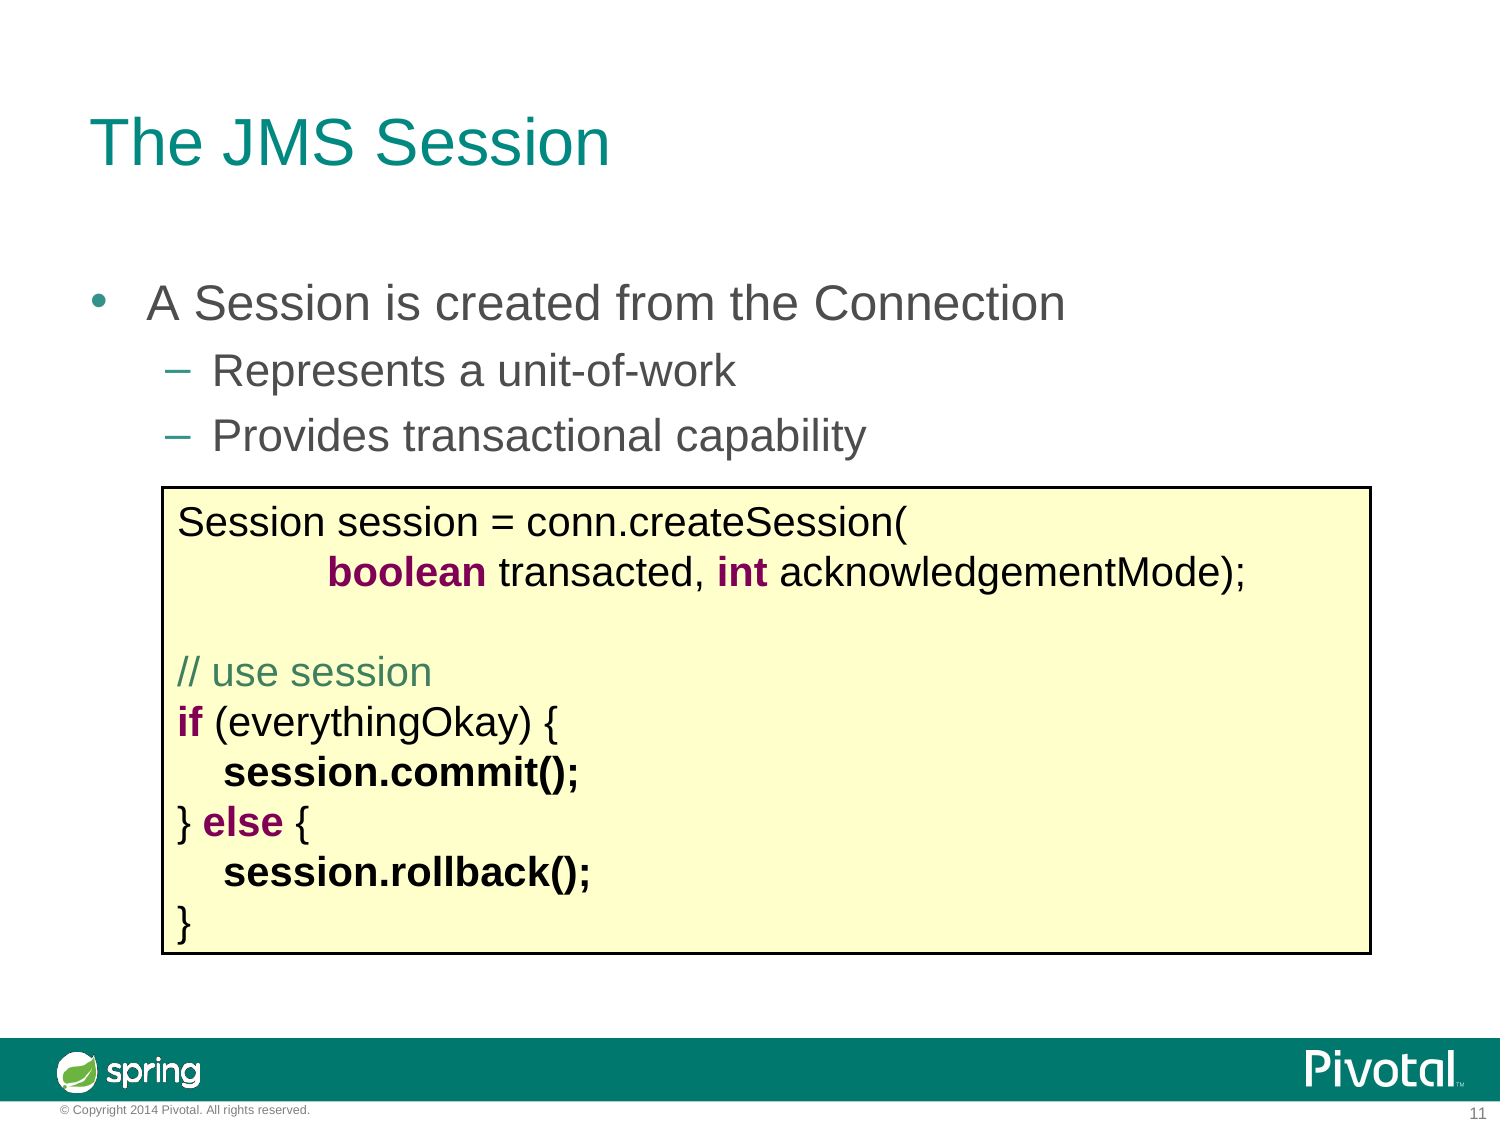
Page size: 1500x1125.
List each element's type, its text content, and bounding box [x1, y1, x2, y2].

title The JMS Session [75, 44, 1426, 233]
list A Session is created from the Connection Represents a unit-of-work Provides transactional capability [75, 262, 1426, 1005]
picture [32, 1041, 210, 1103]
text_box Session session = conn.createSession( boolean transacted, int acknowledgementMode); // use session if (everythingOkay) { session.commit(); } else { session.rollback(); } [162, 487, 1371, 954]
picture [1306, 1050, 1464, 1087]
